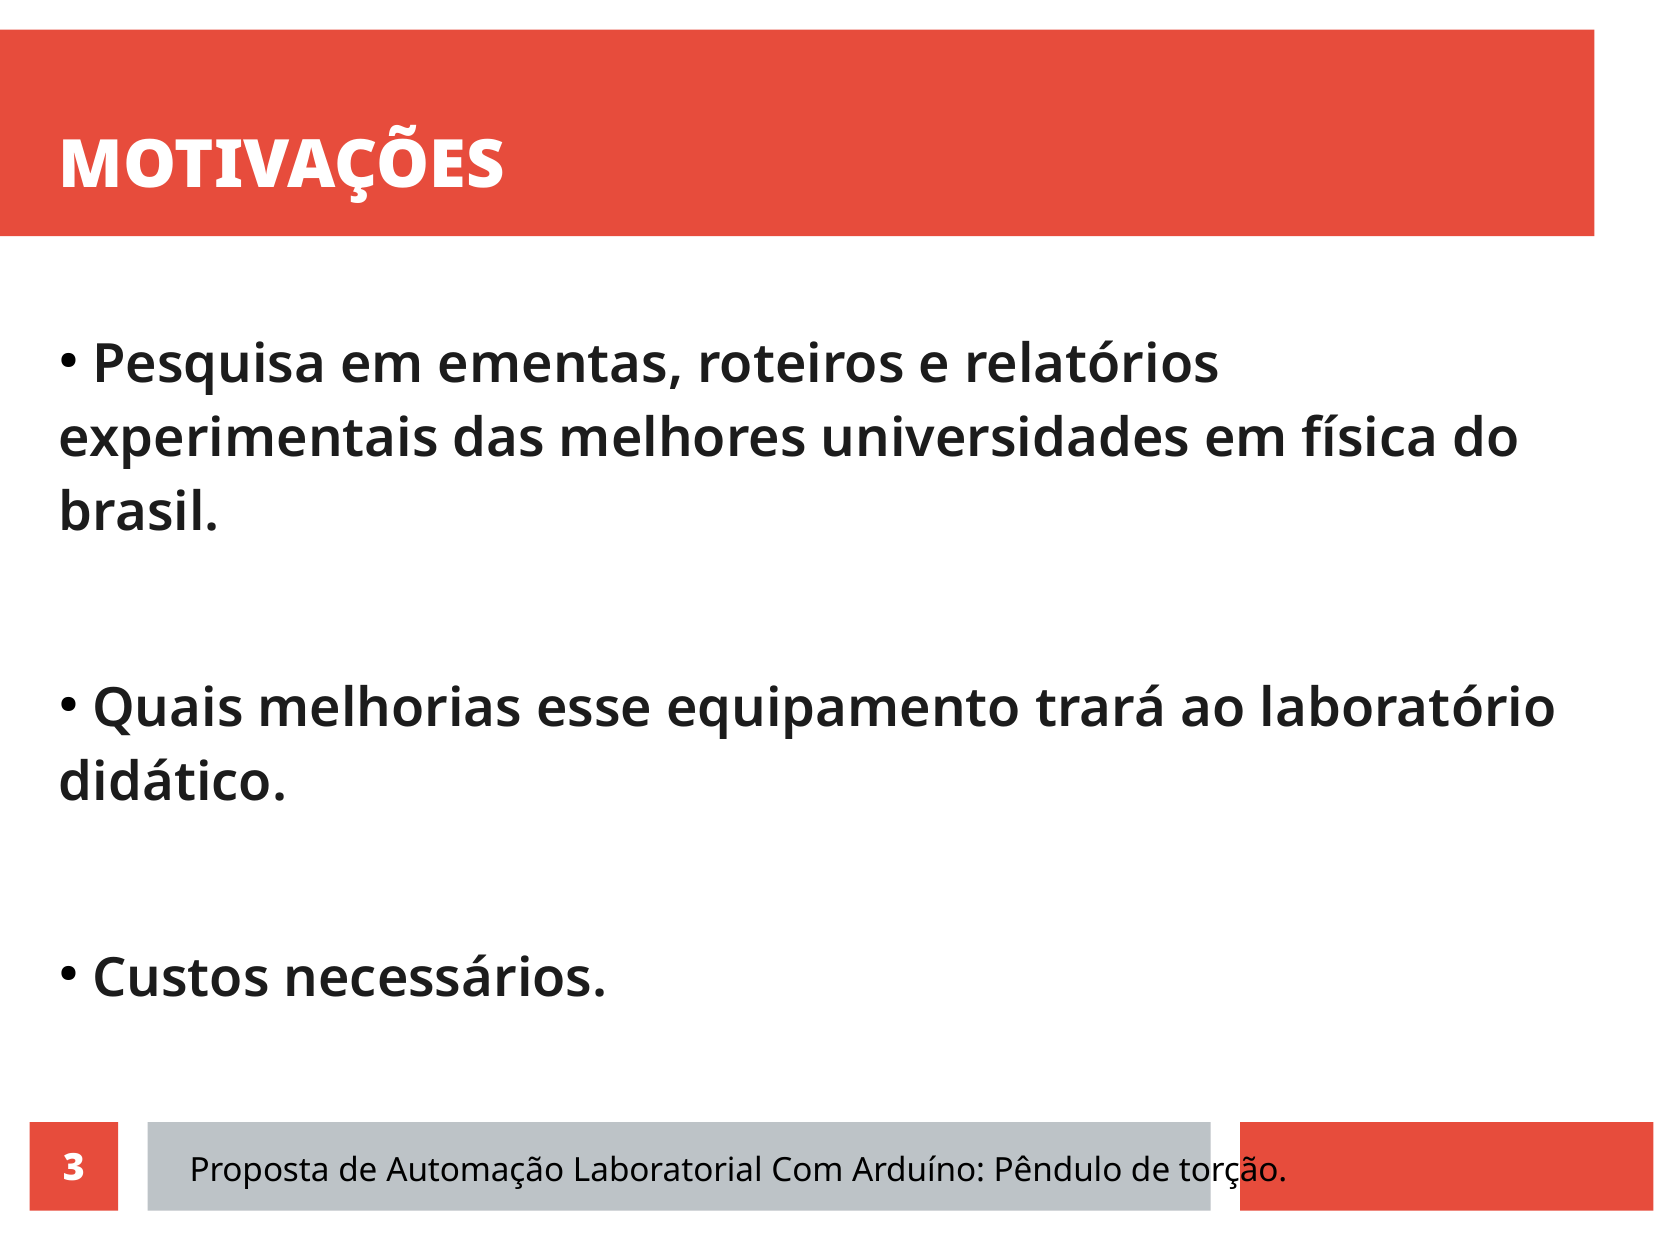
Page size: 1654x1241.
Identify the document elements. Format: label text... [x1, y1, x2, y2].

title MOTIVAÇÕES [59, 59, 1595, 207]
list Pesquisa em ementas, roteiros e relatórios experimentais das melhores universidades em física do brasil. Quais melhorias esse equipamento trará ao laboratório didático. Custos necessários. [59, 324, 1565, 1093]
text_box Proposta de Automação Laboratorial Com Arduíno: Pêndulo de torção. [174, 1138, 1179, 1196]
